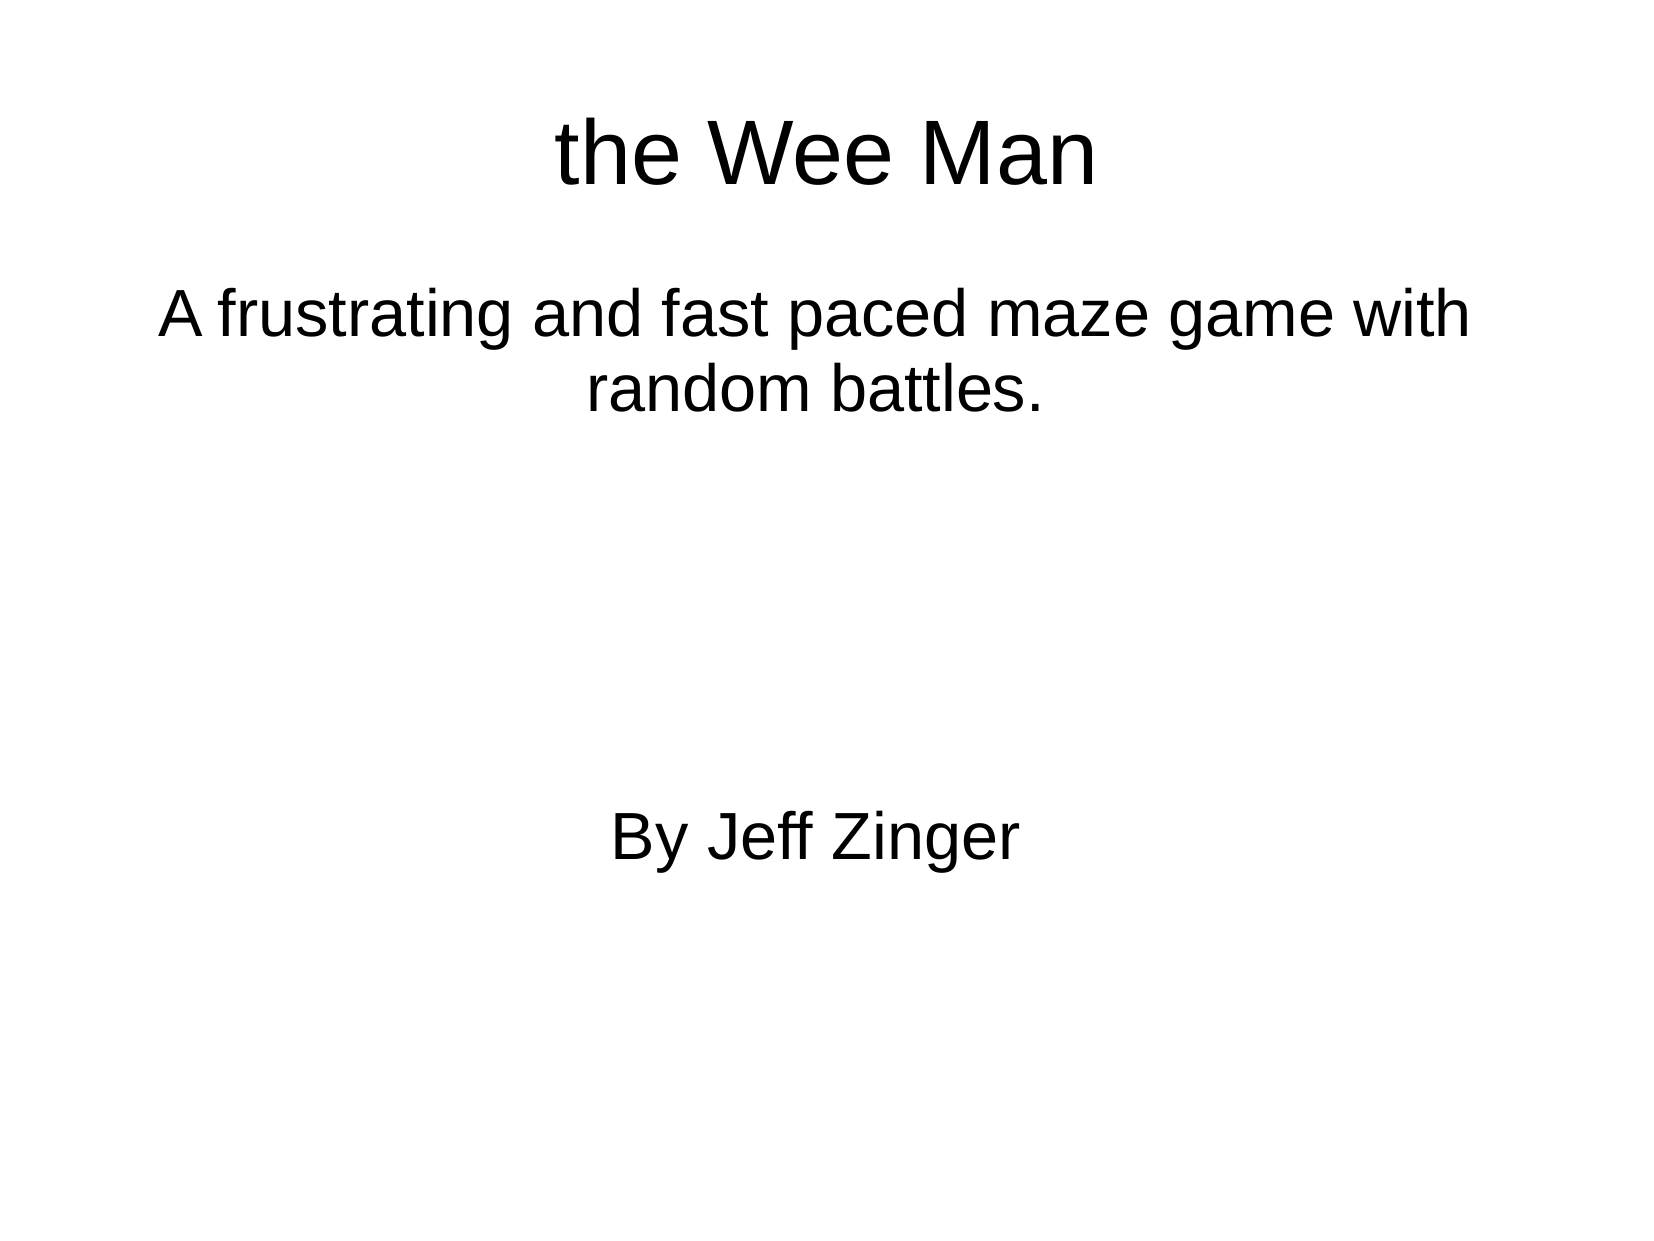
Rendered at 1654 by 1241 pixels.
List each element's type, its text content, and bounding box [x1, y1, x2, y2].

subtitle A frustrating and fast paced maze game with random battles. By Jeff Zinger [71, 275, 1561, 1024]
title the Wee Man [82, 49, 1571, 257]
